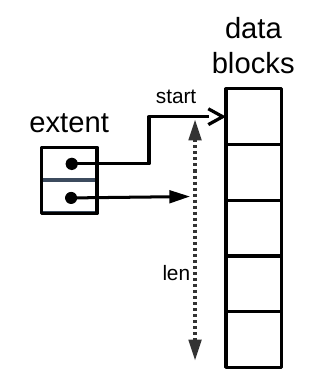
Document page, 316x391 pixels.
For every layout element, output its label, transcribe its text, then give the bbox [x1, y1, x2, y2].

text_box 103 [226, 256, 282, 311]
text_box 101 [226, 144, 282, 200]
text_box 100 [226, 88, 282, 144]
text_box data blocks [197, 2, 310, 87]
text_box len [147, 252, 205, 292]
text_box extent [14, 95, 125, 146]
text_box 104 [226, 311, 282, 368]
text_box start [141, 75, 212, 115]
text_box 102 [226, 200, 282, 256]
